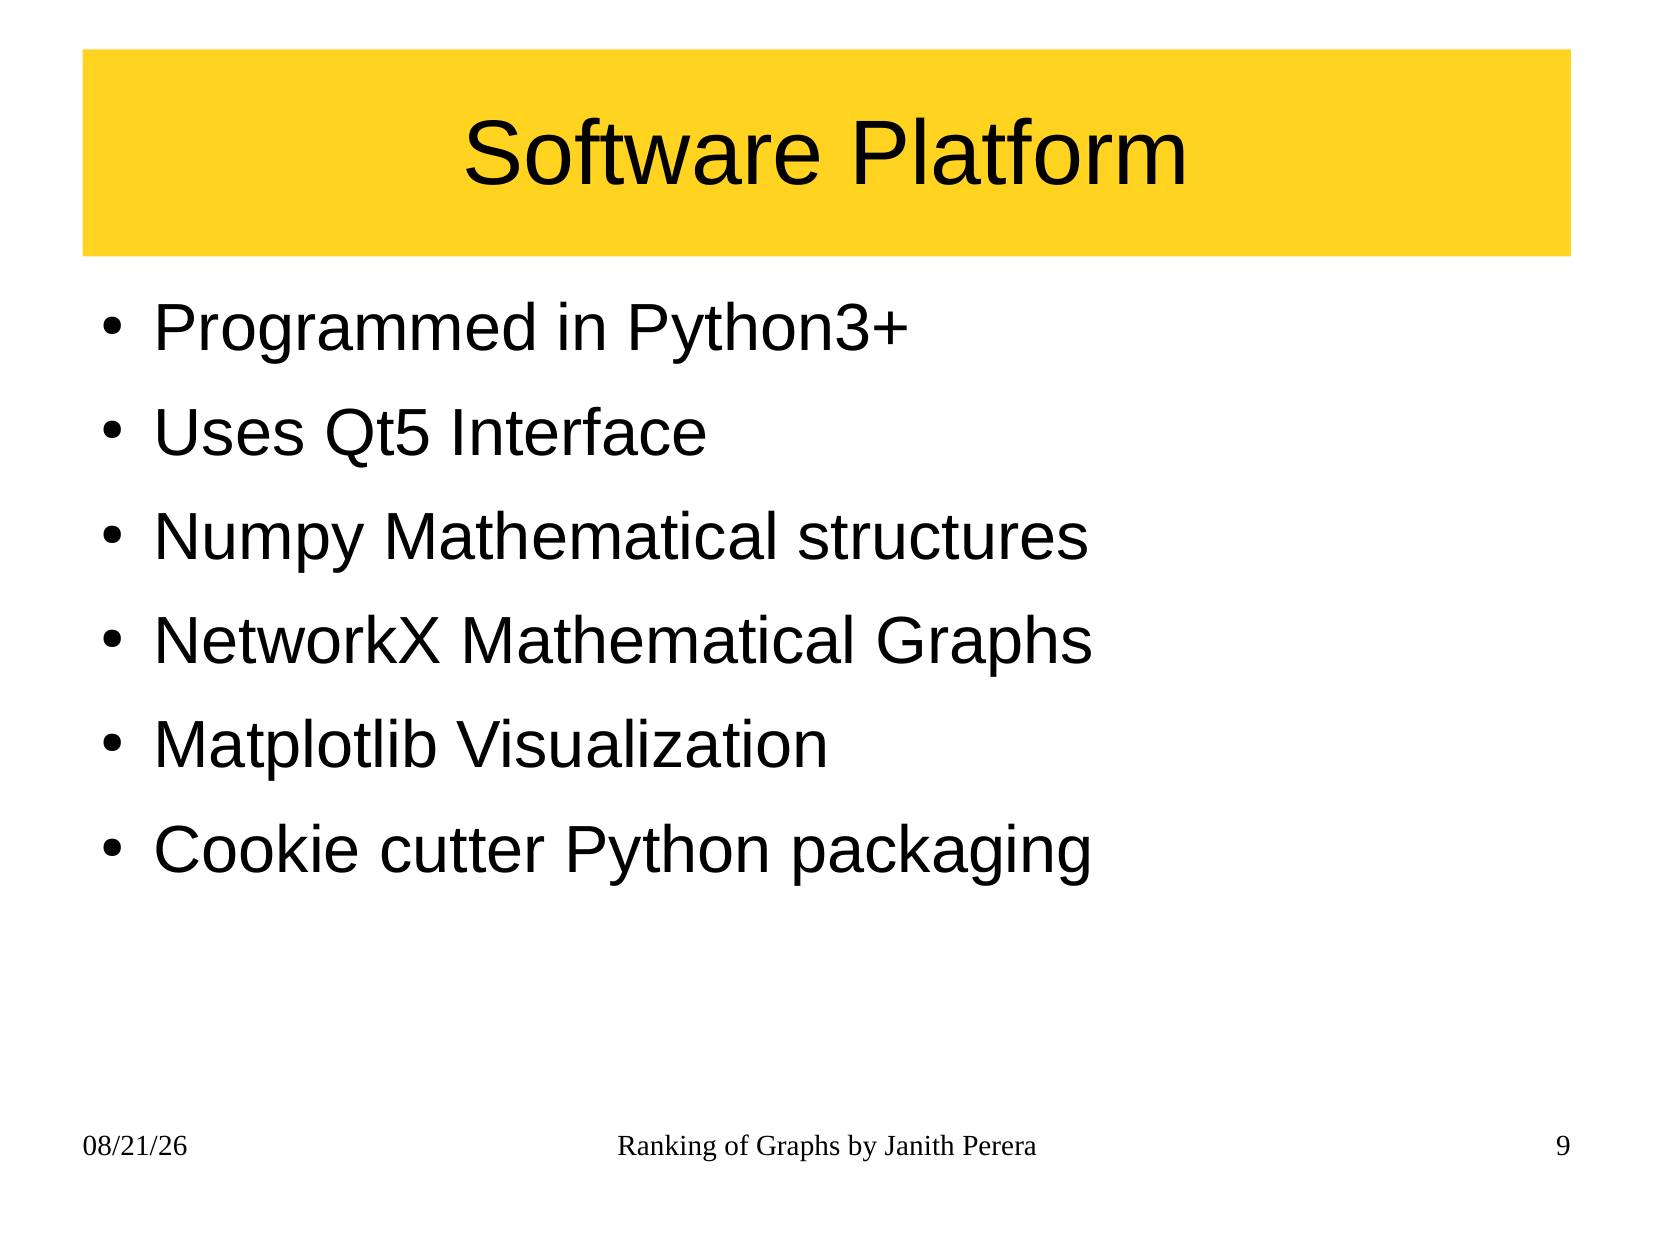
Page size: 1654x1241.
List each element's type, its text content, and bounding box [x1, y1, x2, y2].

title Software Platform [82, 49, 1571, 257]
list Programmed in Python3+ Uses Qt5 Interface Numpy Mathematical structures NetworkX Mathematical Graphs Matplotlib Visualization Cookie cutter Python packaging [82, 290, 1571, 1010]
